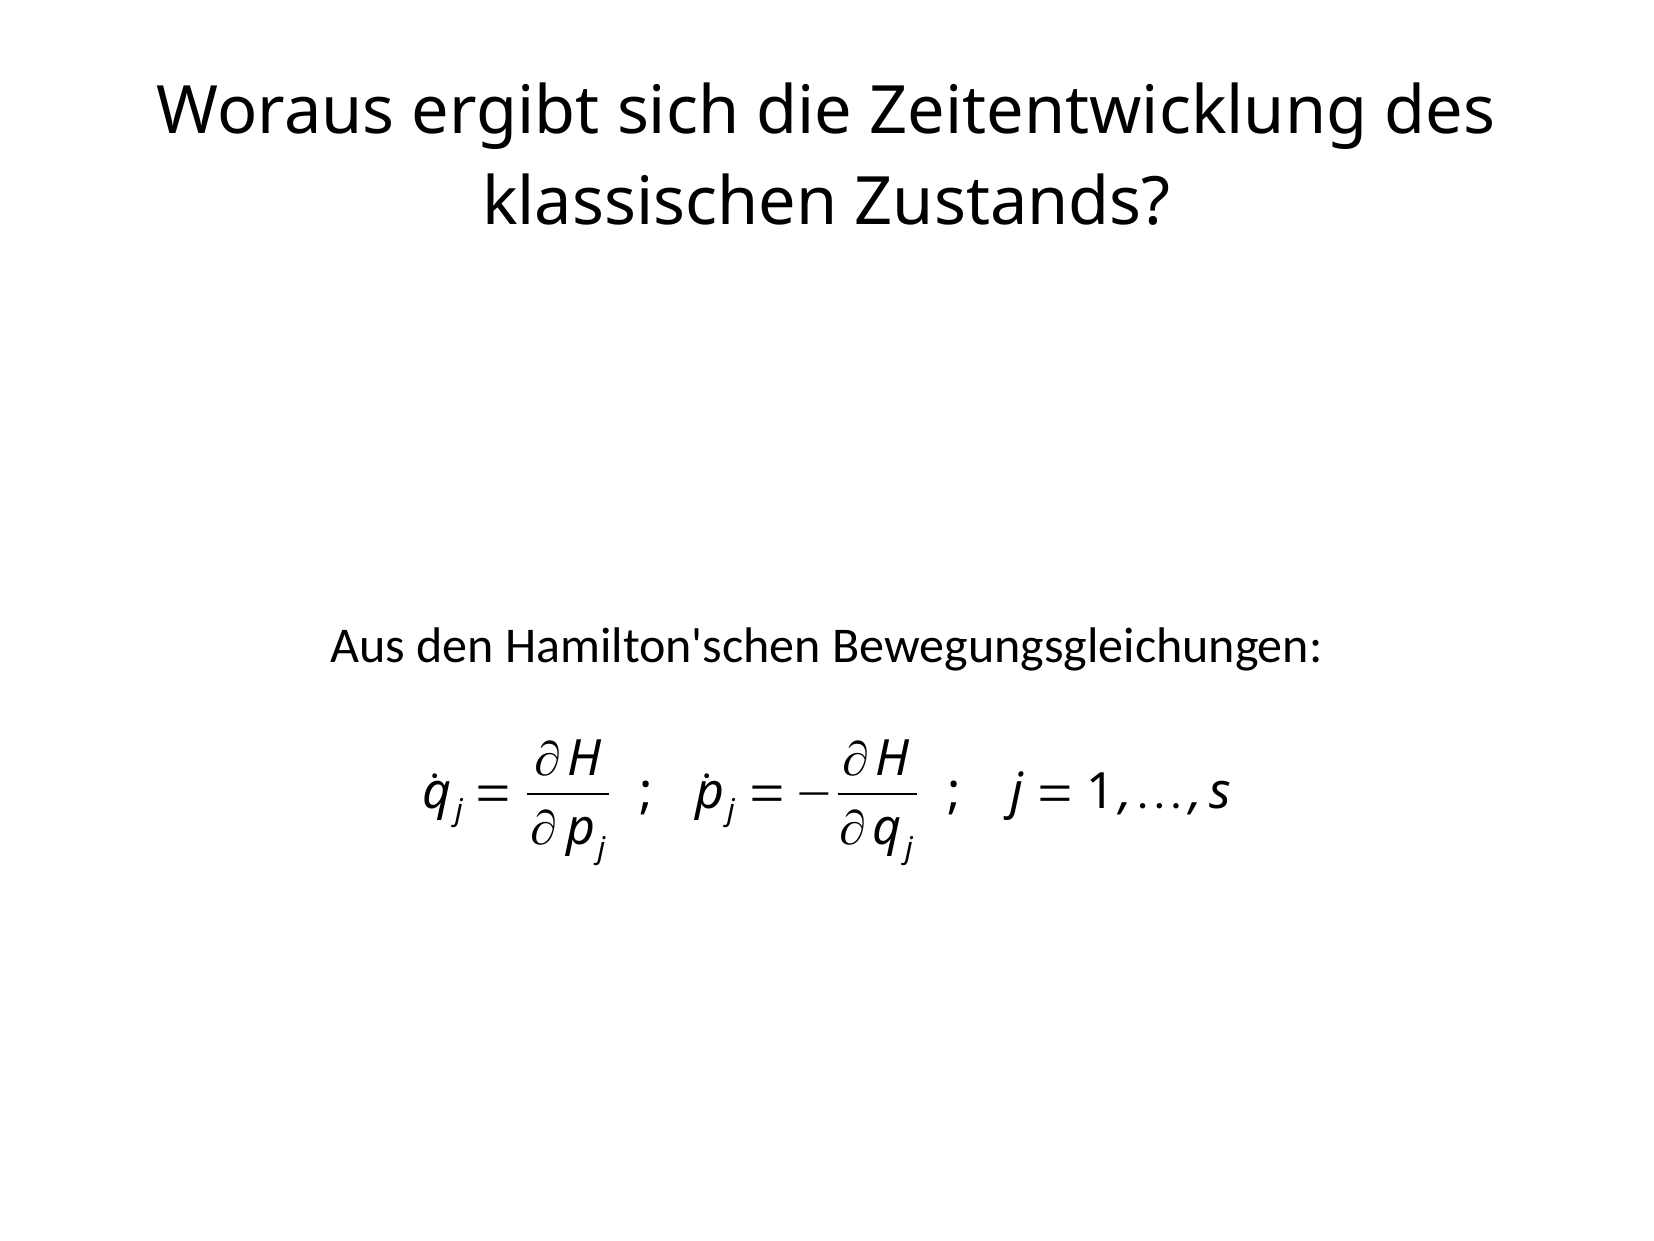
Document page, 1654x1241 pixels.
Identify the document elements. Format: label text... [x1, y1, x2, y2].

title Woraus ergibt sich die Zeitentwicklung des klassischen Zustands? [82, 49, 1571, 257]
chart [416, 728, 1238, 866]
subtitle Aus den Hamilton'schen Bewegungsgleichungen: [82, 290, 1571, 1010]
